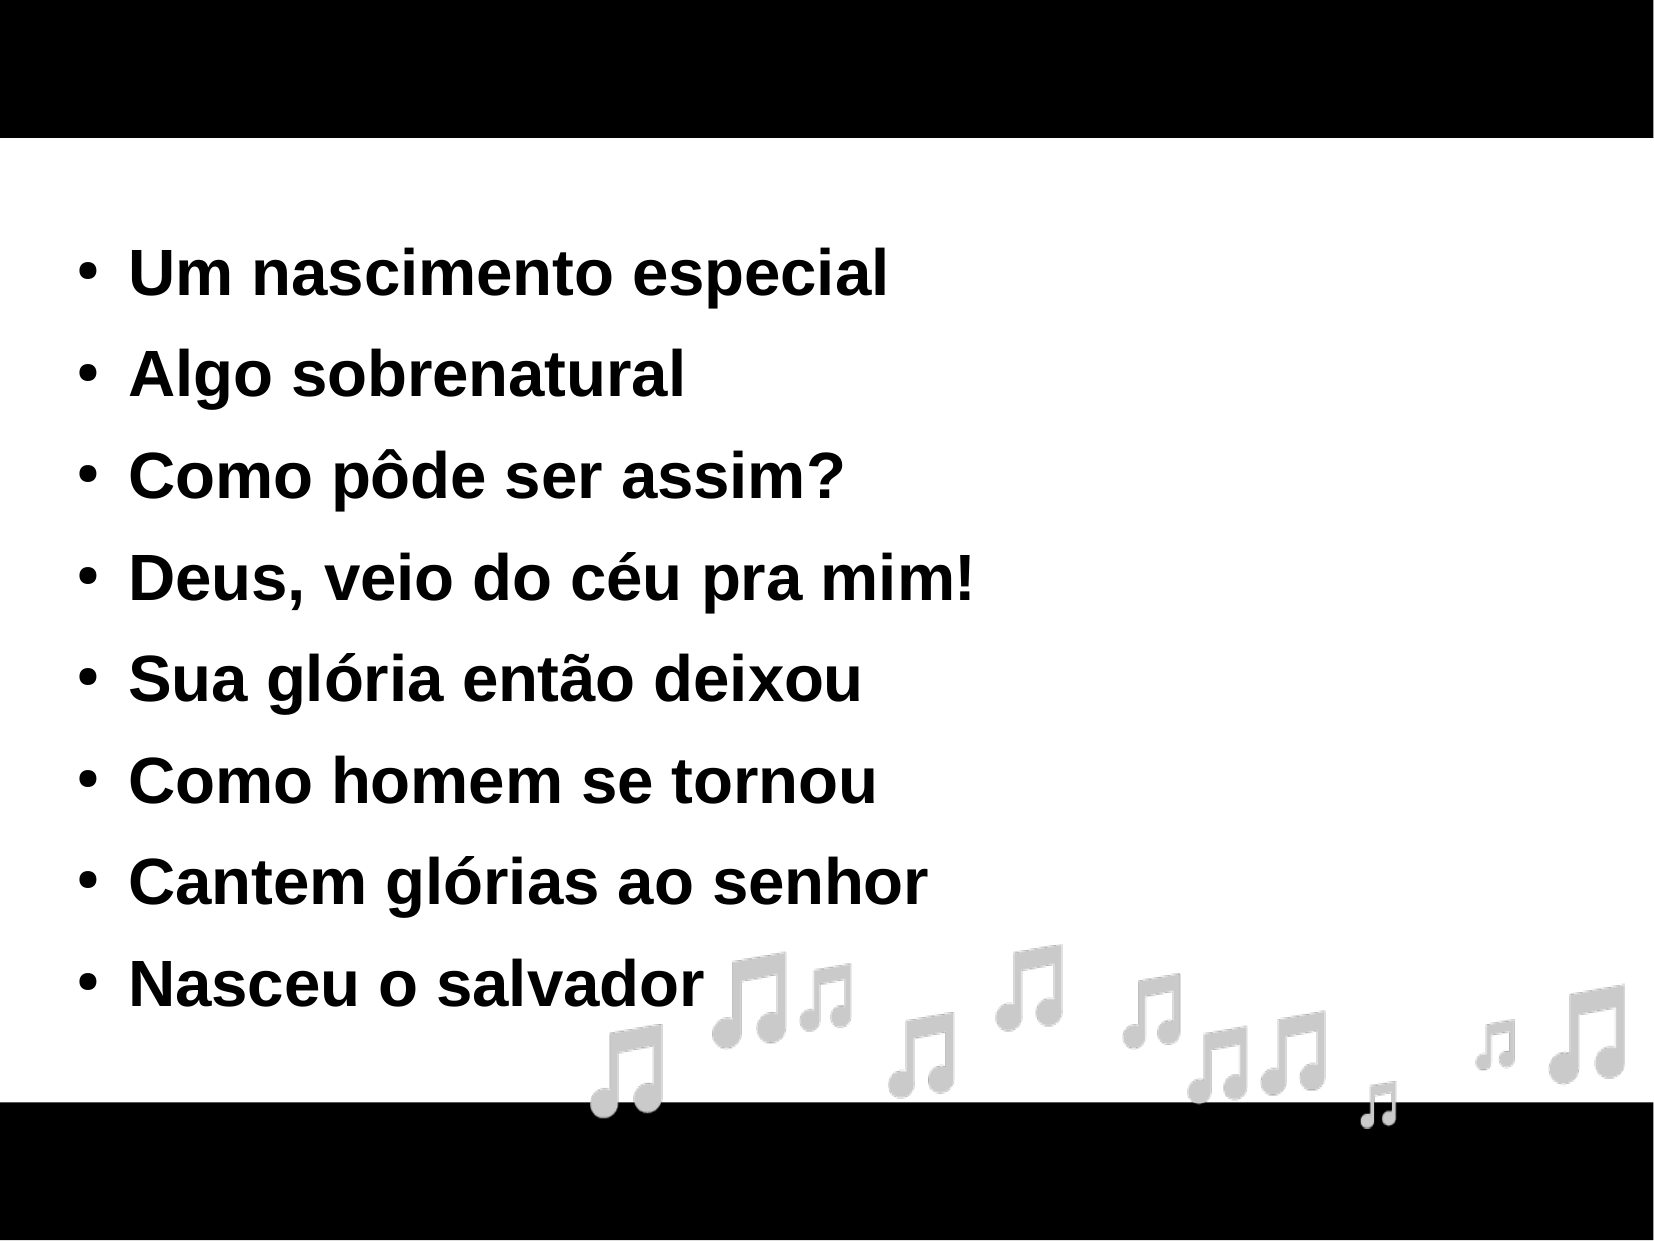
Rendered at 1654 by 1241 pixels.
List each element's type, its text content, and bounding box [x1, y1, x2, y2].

list Um nascimento especial Algo sobrenatural Como pôde ser assim? Deus, veio do céu pra mim! Sua glória então deixou Como homem se tornou Cantem glórias ao senhor Nasceu o salvador [59, 236, 1595, 1024]
